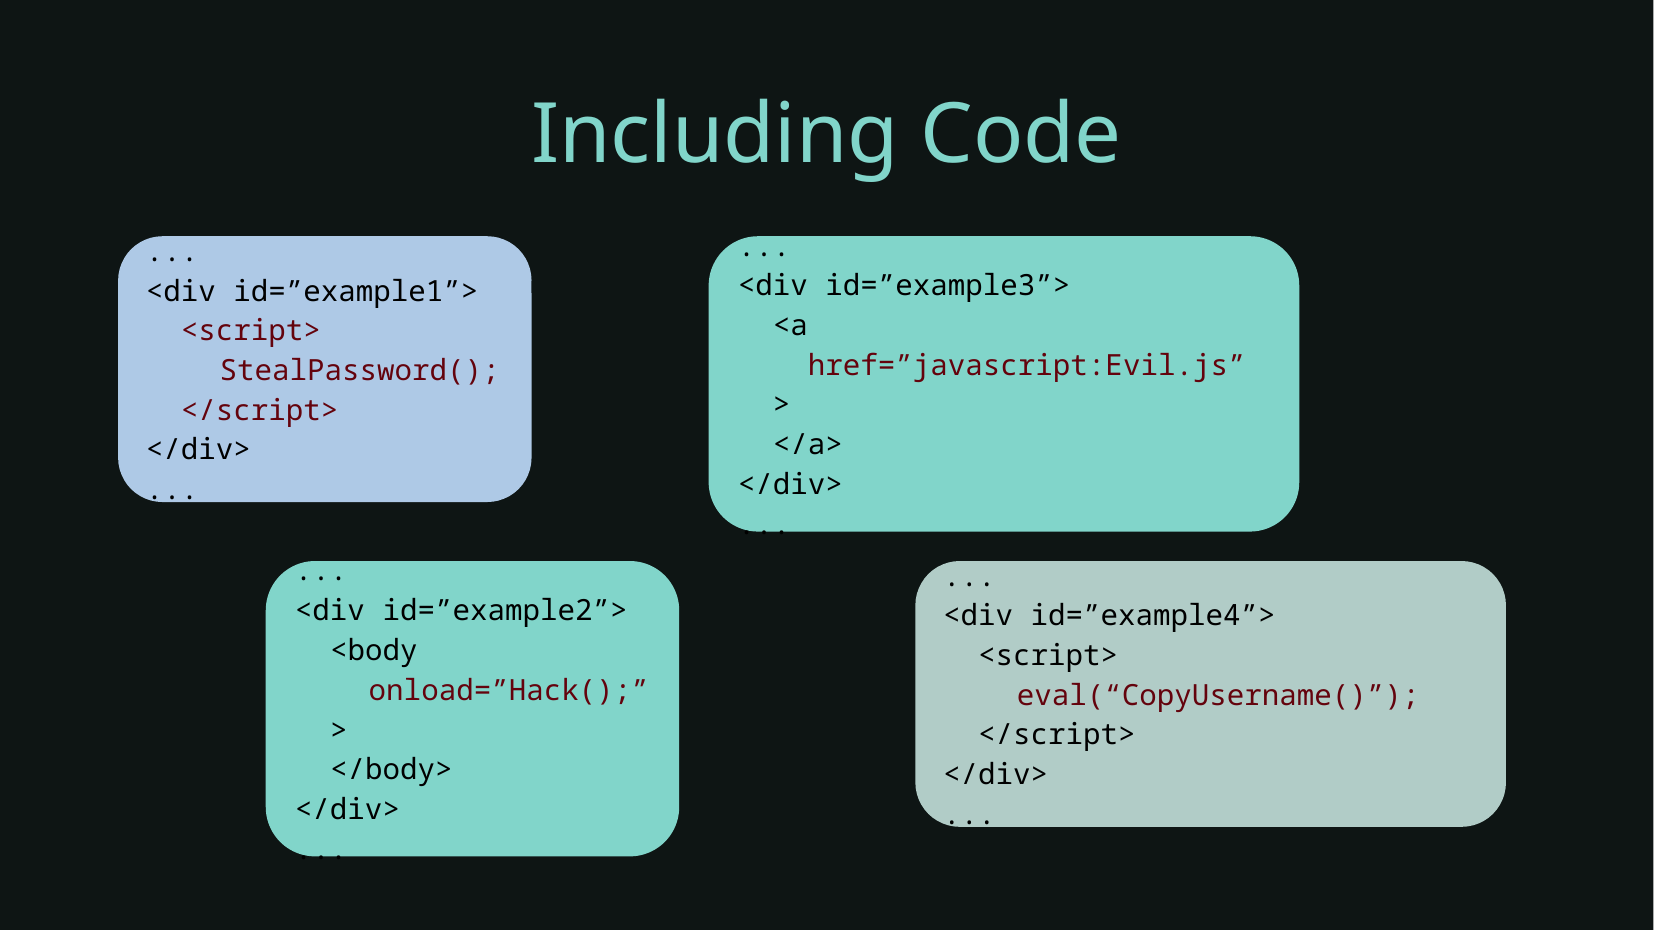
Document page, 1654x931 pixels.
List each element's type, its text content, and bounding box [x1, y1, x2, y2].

text_box ... <div id=”example1”> <script> StealPassword(); </script> </div> ... [118, 236, 532, 503]
text_box ... <div id=”example2”> <body onload=”Hack();” > </body> </div> ... [265, 561, 680, 857]
text_box ... <div id=”example4”> <script> eval(“CopyUsername()”); </script> </div> ... [915, 561, 1506, 827]
text_box ... <div id=”example3”> <a href=”javascript:Evil.js” > </a> </div> ... [708, 236, 1300, 532]
title Including Code [177, 24, 1477, 237]
